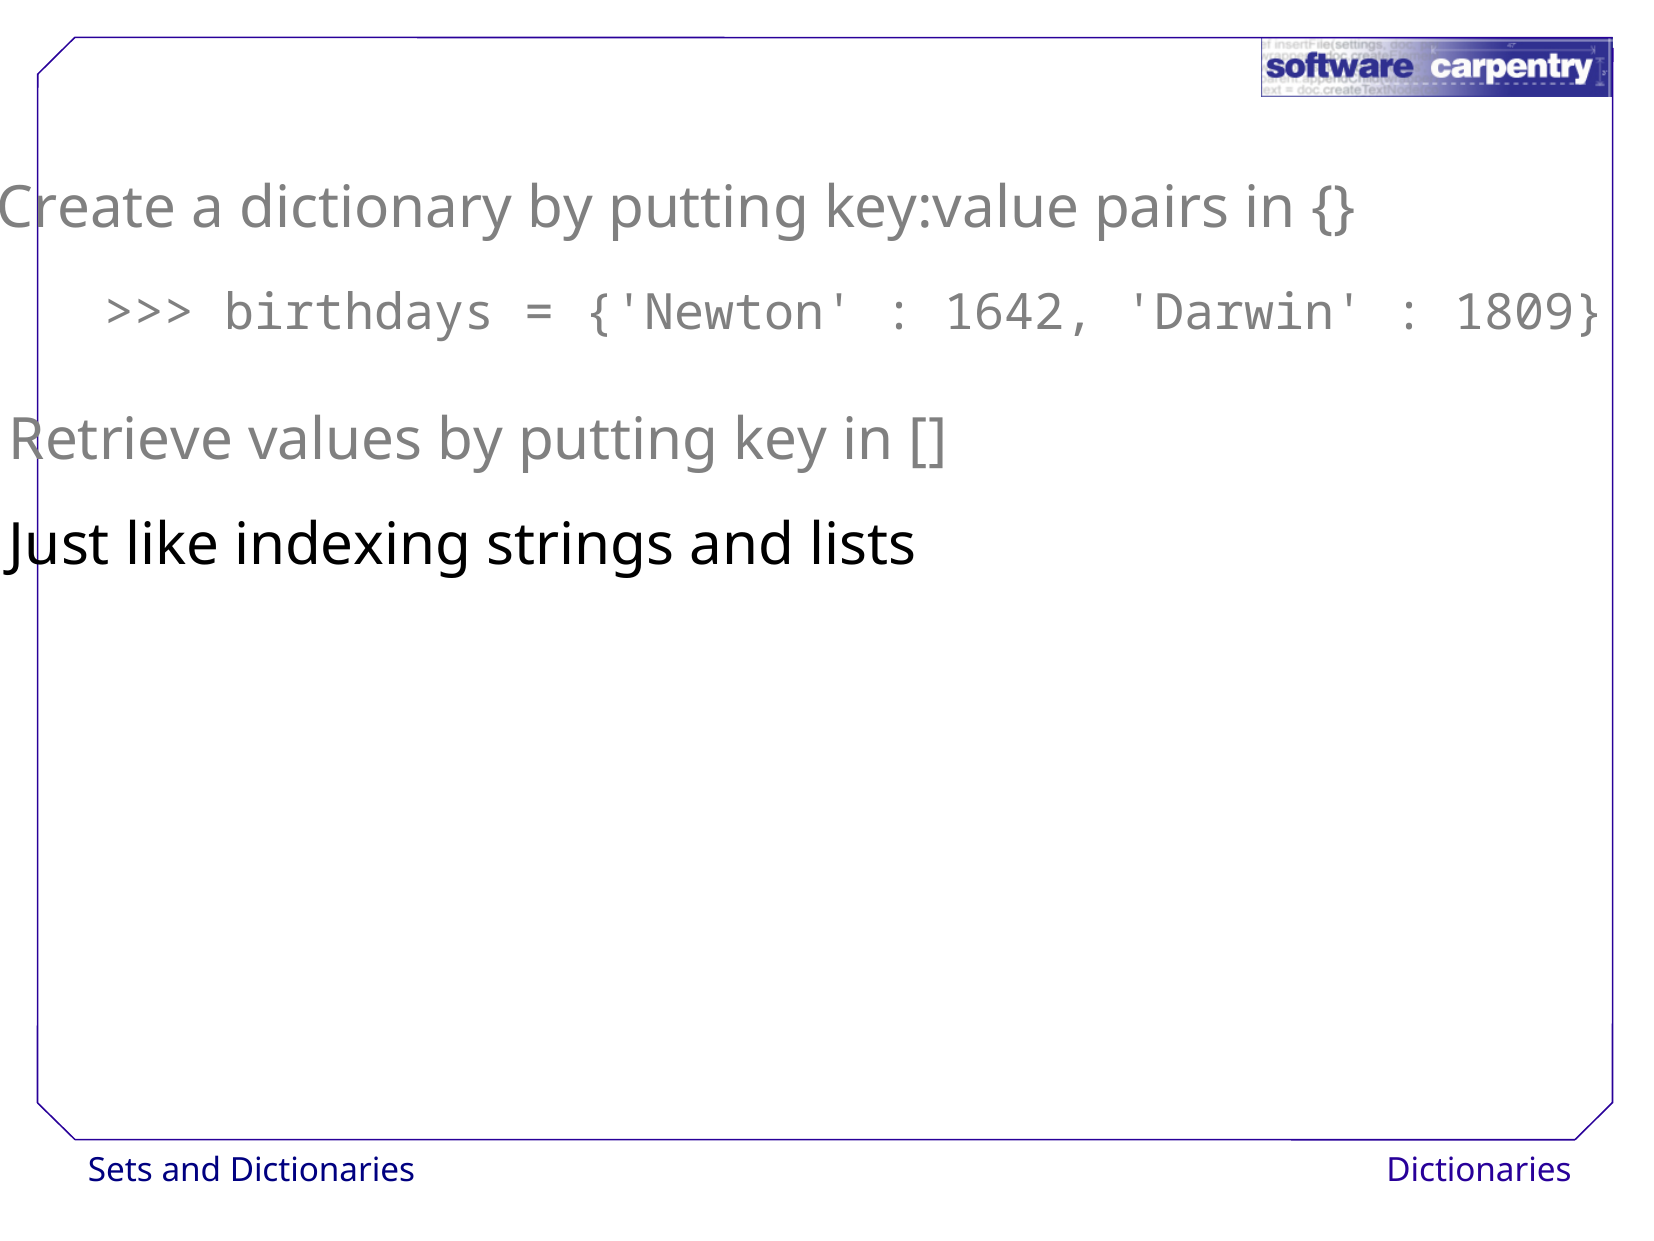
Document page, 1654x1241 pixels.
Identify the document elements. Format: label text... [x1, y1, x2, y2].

text_box >>> birthdays = {'Newton' : 1642, 'Darwin' : 1809} [89, 257, 1512, 364]
picture [1261, 39, 1613, 97]
text_box Retrieve values by putting key in [] Just like indexing strings and lists [0, 358, 1113, 584]
text_box Create a dictionary by putting key:value pairs in {} [0, 126, 1521, 248]
